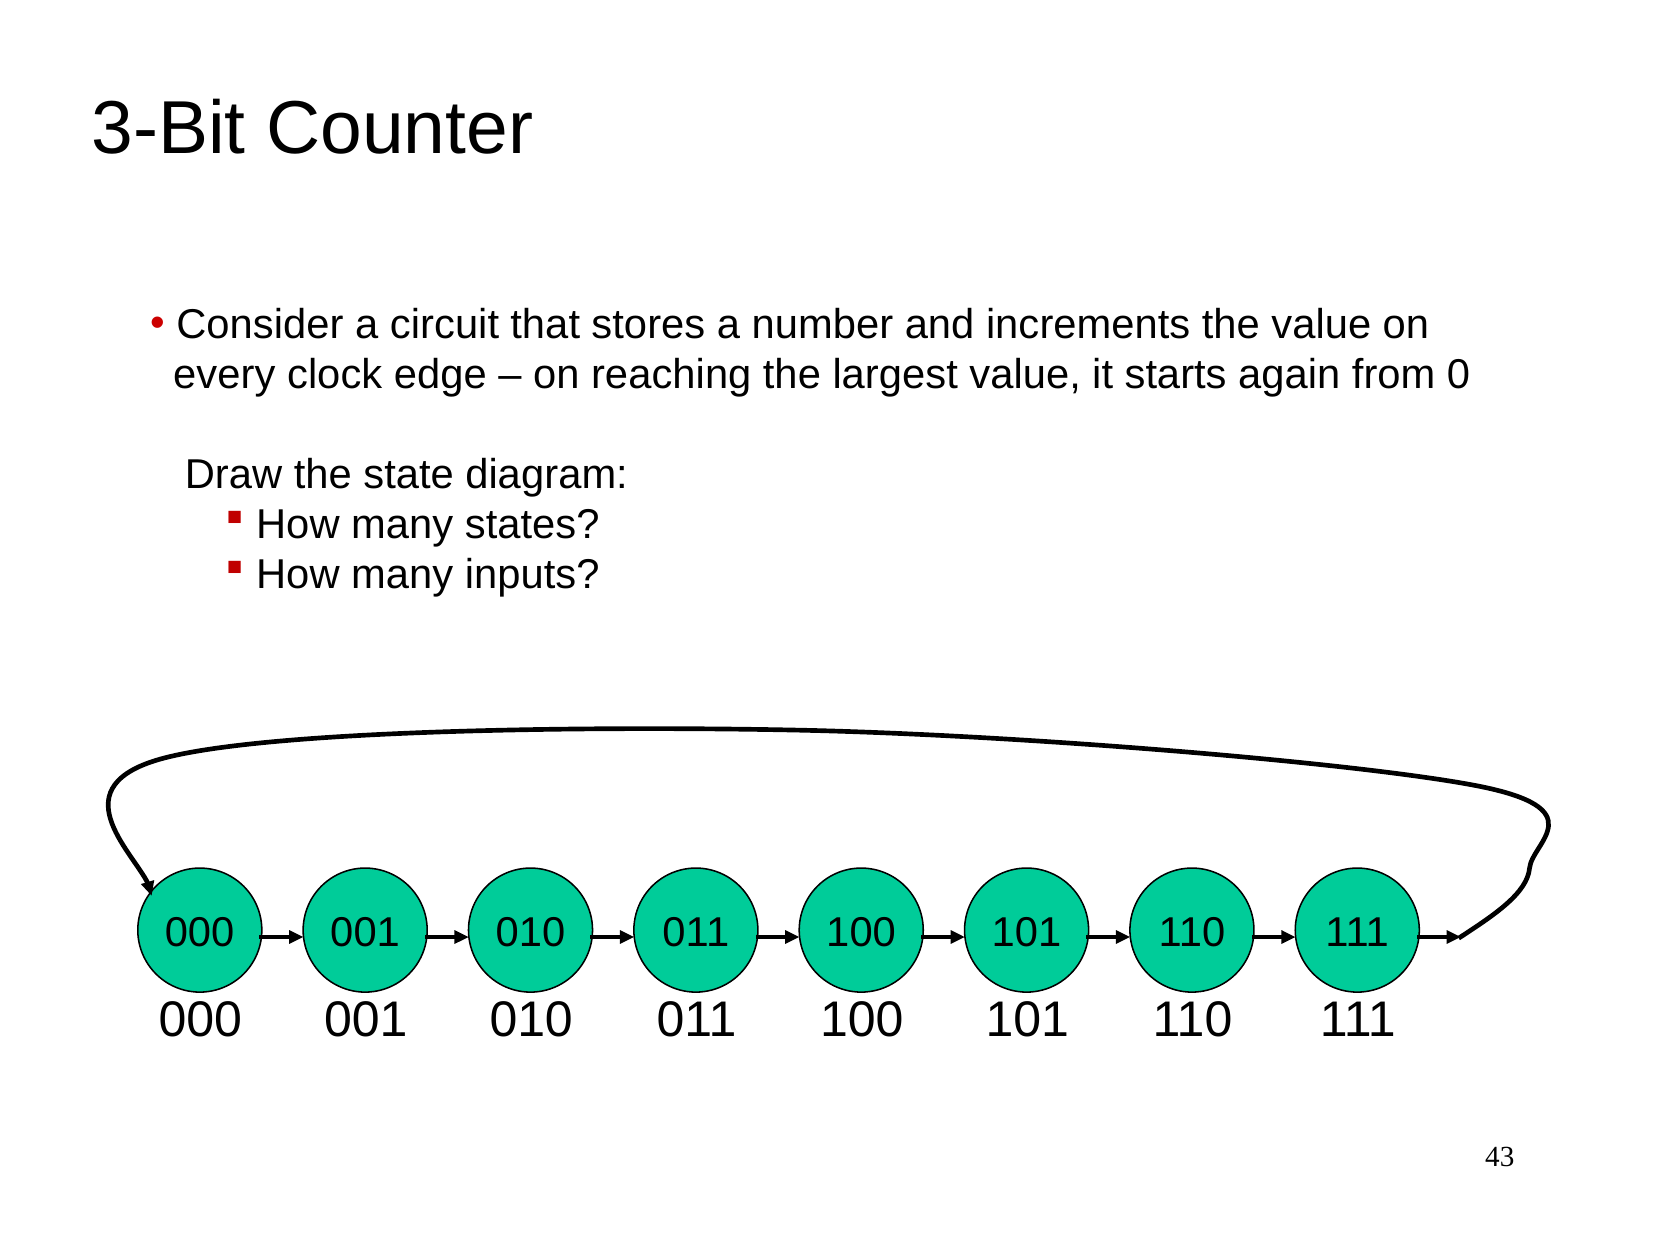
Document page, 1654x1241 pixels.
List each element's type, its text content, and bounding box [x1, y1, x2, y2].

text_box 3-Bit Counter [76, 71, 549, 177]
text_box 100 [799, 868, 924, 978]
text_box 011 [641, 978, 752, 1054]
text_box 111 [1305, 978, 1411, 1054]
text_box 111 [1295, 868, 1420, 978]
text_box 110 [1129, 868, 1254, 978]
text_box Consider a circuit that stores a number and increments the value on every clock edge – on reaching the largest value, it starts again from 0 Draw the state diagram: How many states? How many inputs? [135, 289, 1486, 605]
text_box 110 [1137, 978, 1248, 1054]
text_box 101 [970, 978, 1084, 1054]
text_box 000 [144, 978, 258, 1054]
text_box 001 [303, 868, 428, 978]
text_box 101 [964, 868, 1089, 978]
text_box 010 [468, 868, 593, 978]
text_box <number> [1185, 1129, 1530, 1213]
text_box 010 [474, 978, 588, 1054]
text_box 001 [309, 978, 423, 1054]
text_box 100 [805, 978, 919, 1054]
text_box 000 [137, 868, 262, 978]
text_box 011 [633, 868, 758, 978]
